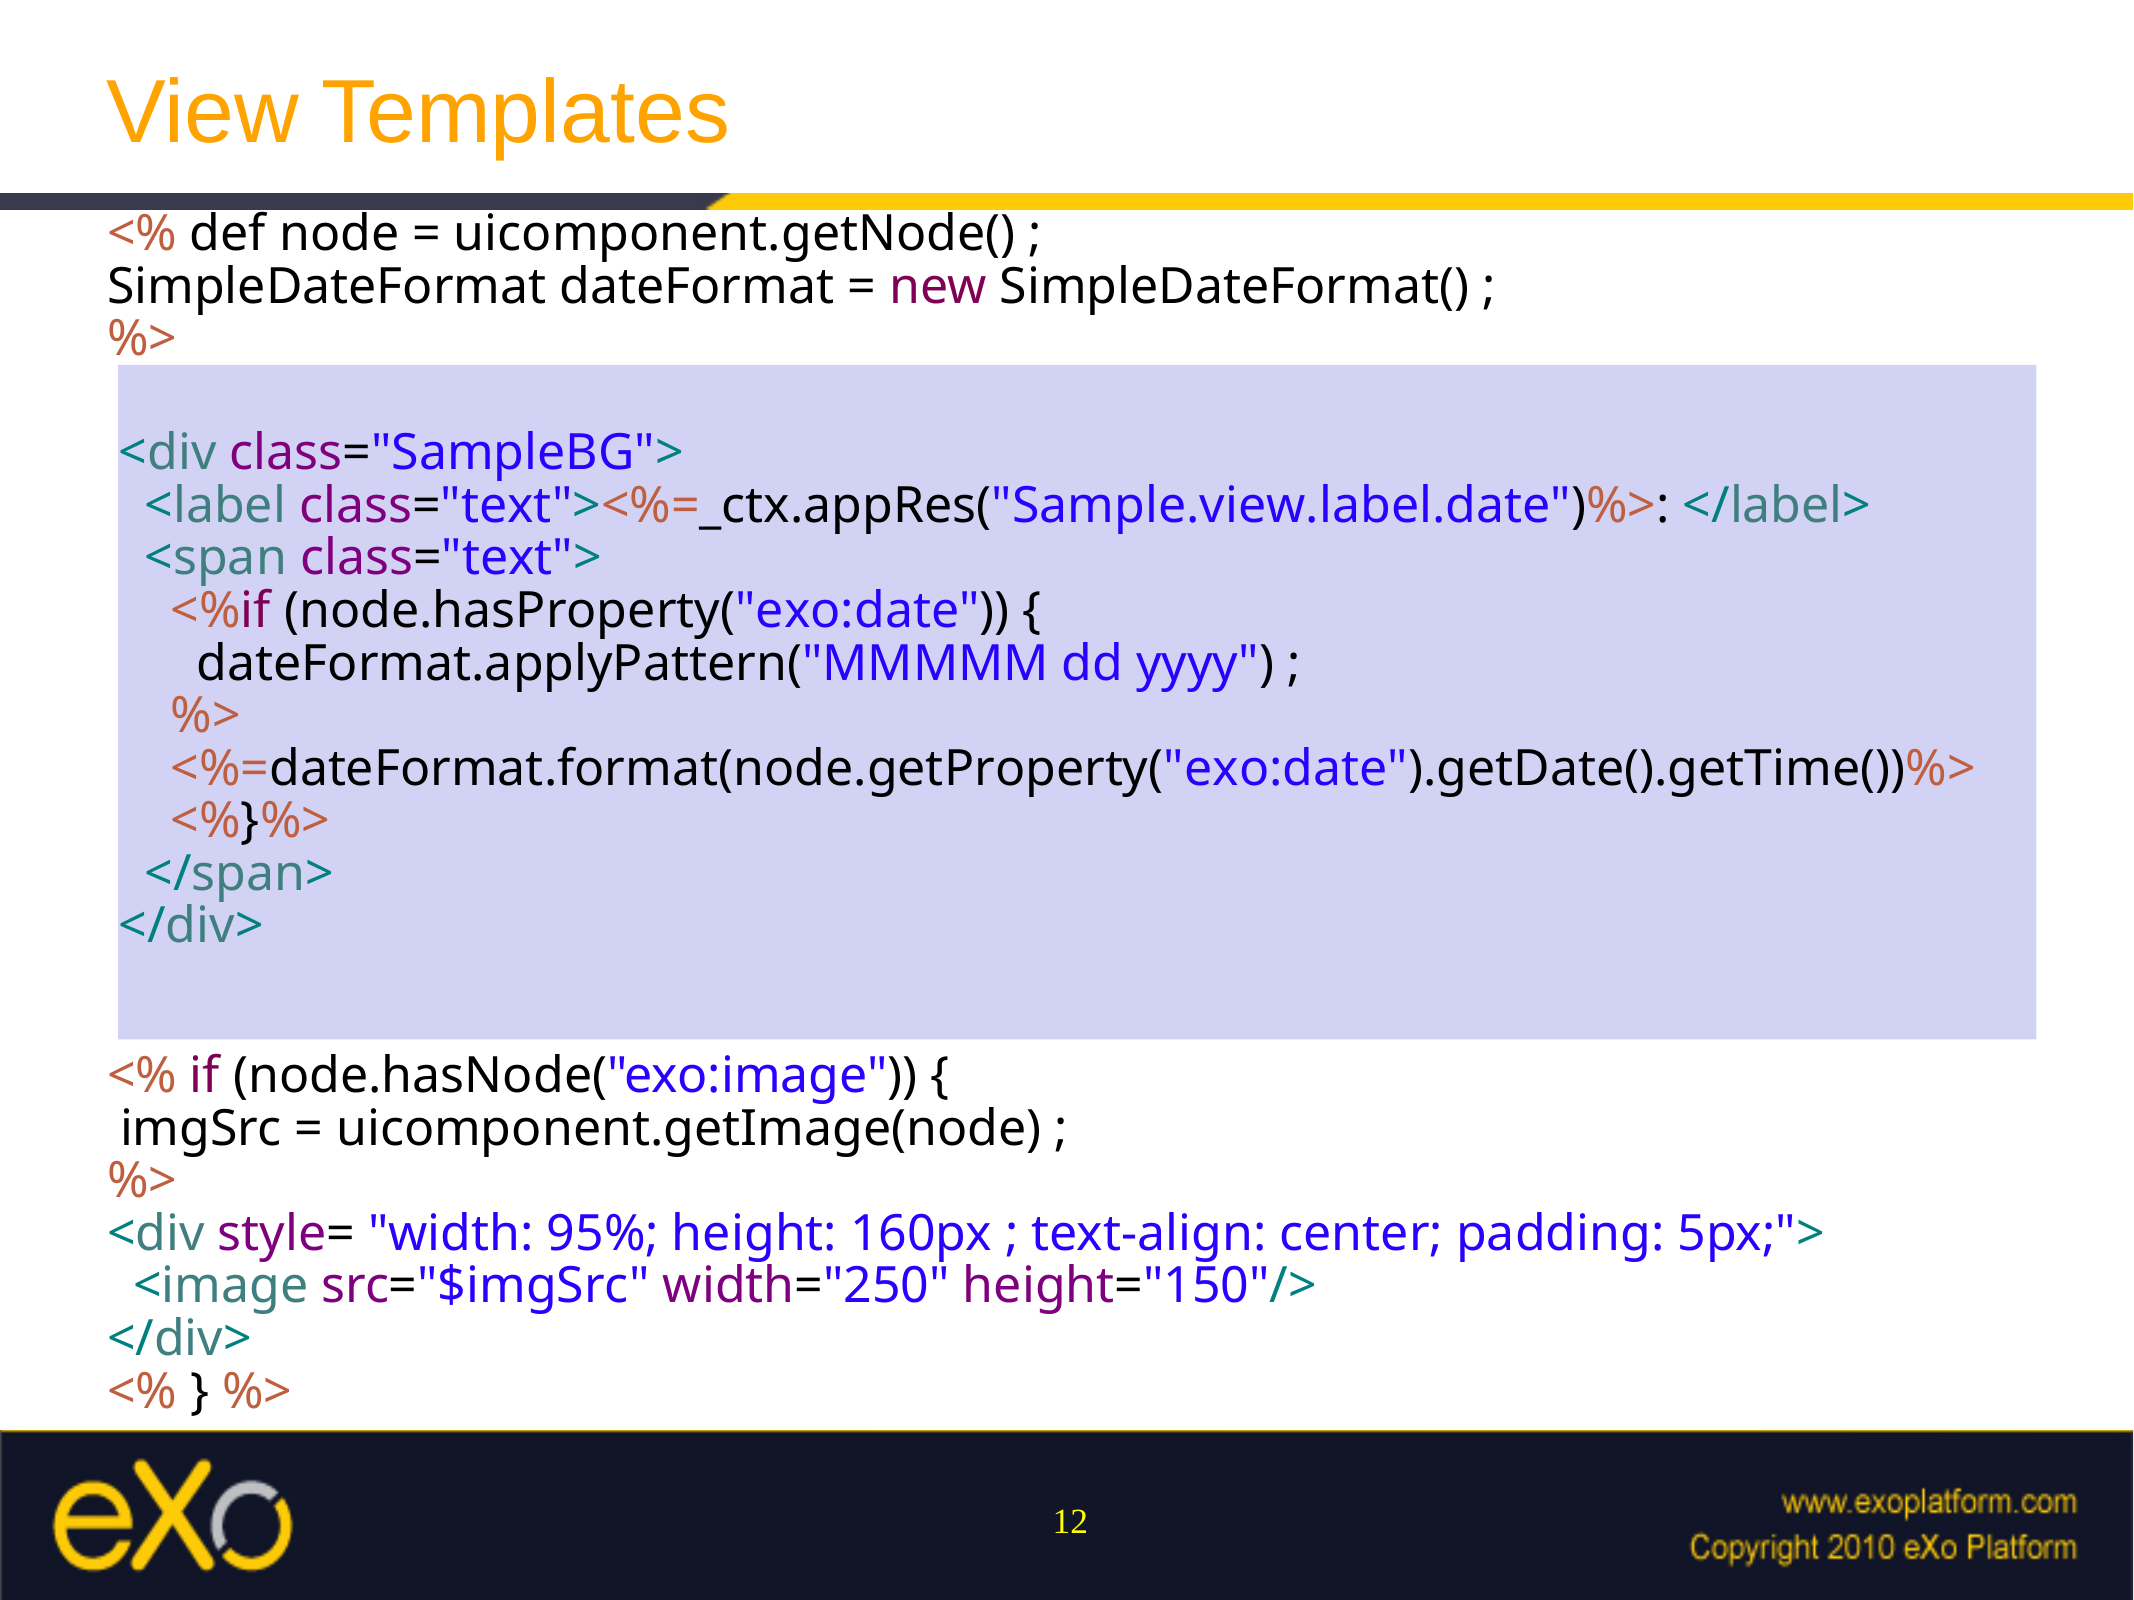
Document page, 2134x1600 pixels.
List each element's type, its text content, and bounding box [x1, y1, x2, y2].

text_box <div class="SampleBG"> <label class="text"><%=_ctx.appRes("Sample.view.label.date")%>: </label> <span class="text"> <%if (node.hasProperty("exo:date")) { dateFormat.applyPattern("MMMMM dd yyyy") ; %> <%=dateFormat.format(node.getProperty("exo:date").getDate().getTime())%> <%}%> </span> </div> [118, 364, 2037, 1040]
title View Templates [106, 55, 2025, 184]
picture [0, 193, 2134, 210]
list <% def node = uicomponent.getNode() ; SimpleDateFormat dateFormat = new SimpleDateFormat() ; %> <% if (node.hasNode("exo:image")) { imgSrc = uicomponent.getImage(node) ; %> <div style= "width: 95%; height: 160px ; text-align: center; padding: 5px;"> <image src="$imgSrc" width="250" height="150"/> </div> <% } %> [106, 218, 2013, 1458]
picture [0, 1430, 2134, 1600]
